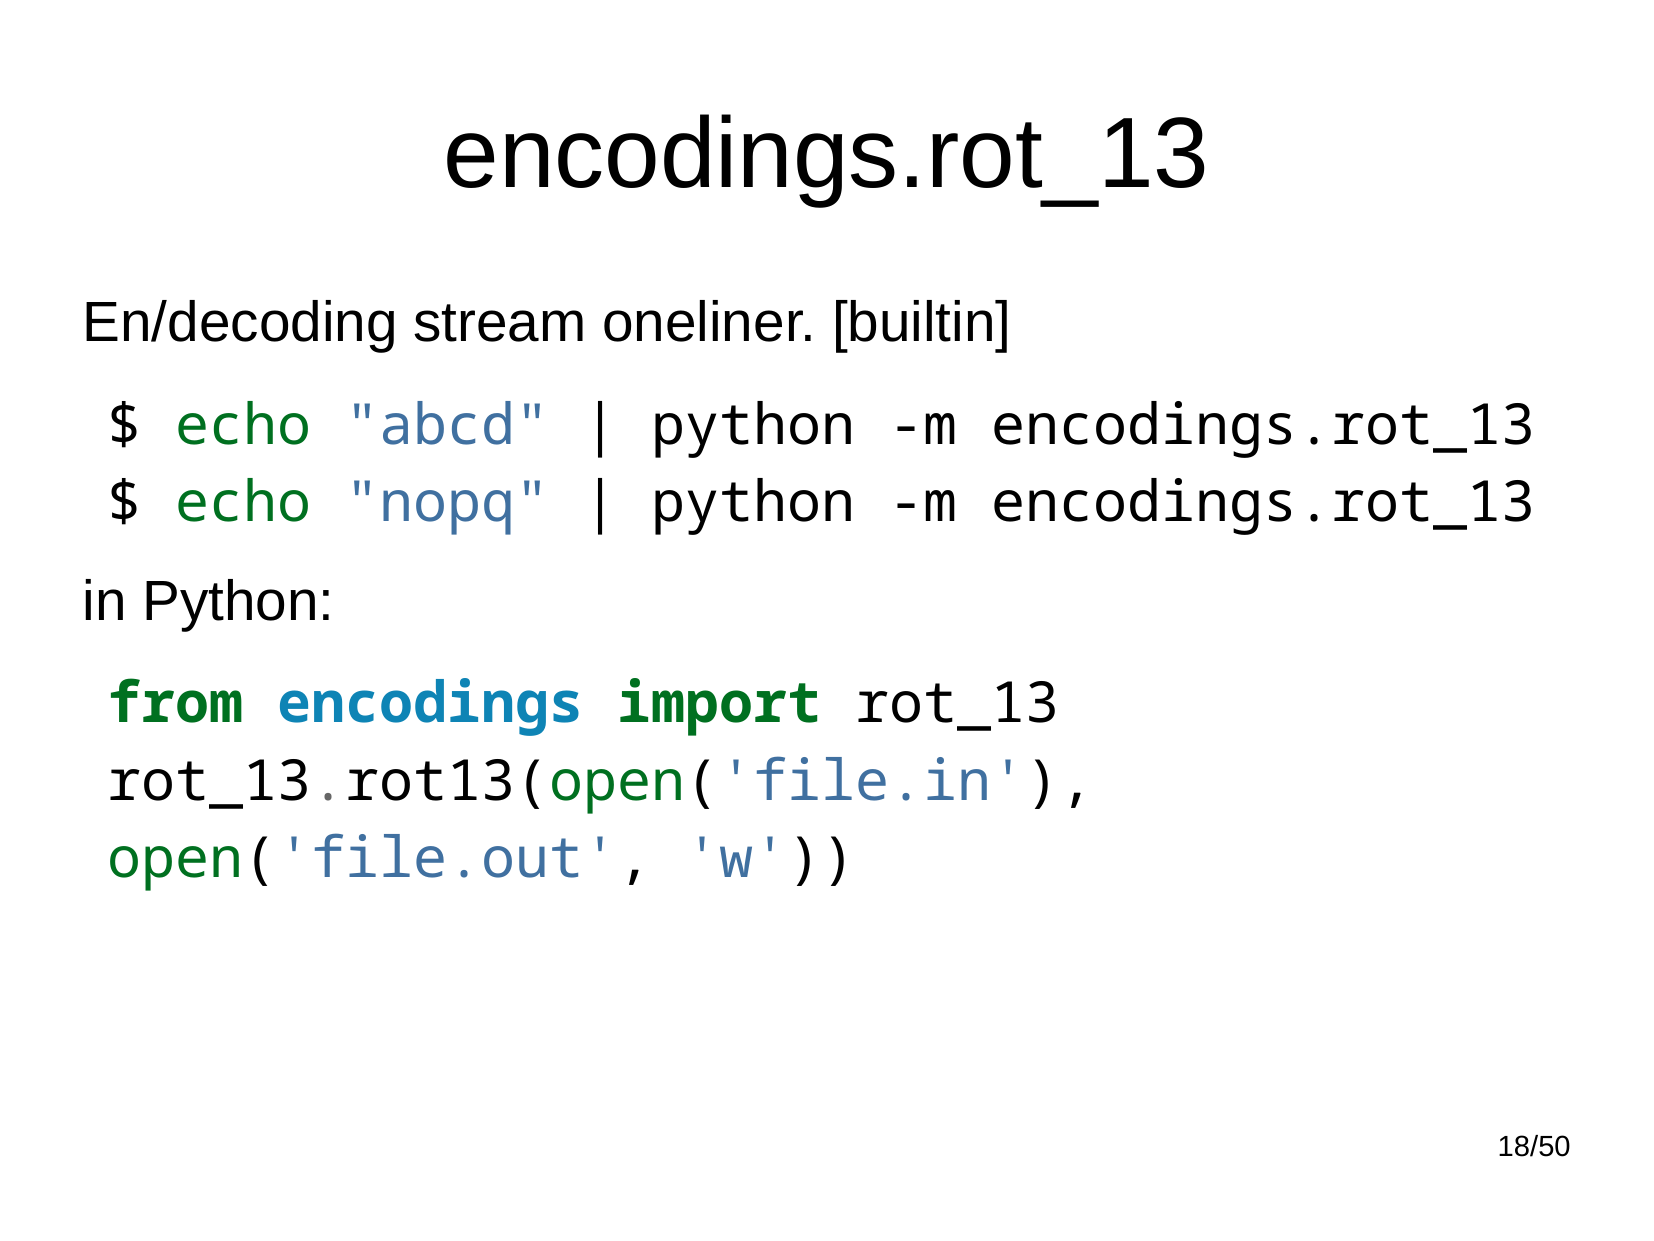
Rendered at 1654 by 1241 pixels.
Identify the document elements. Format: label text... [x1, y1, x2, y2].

list En/decoding stream oneliner. [builtin] $ echo "abcd" | python -m encodings.rot_13 $ echo "nopq" | python -m encodings.rot_13 in Python: from encodings import rot_13 rot_13.rot13(open('file.in'), open('file.out', 'w')) [82, 290, 1571, 1010]
title encodings.rot_13 [82, 97, 1571, 209]
